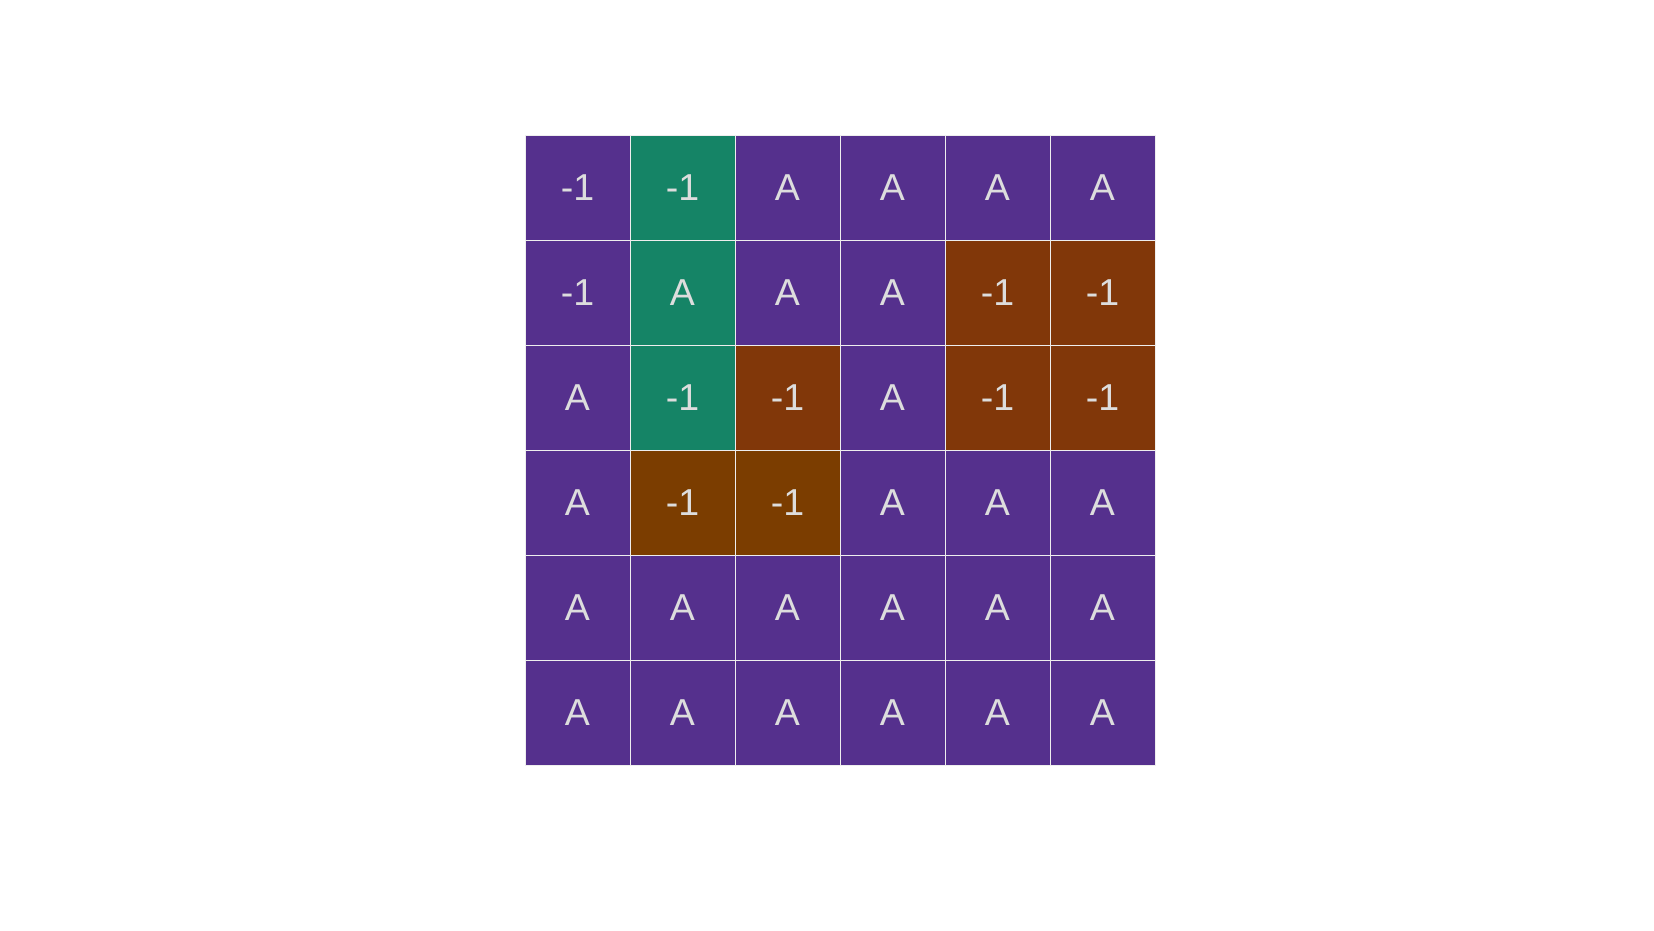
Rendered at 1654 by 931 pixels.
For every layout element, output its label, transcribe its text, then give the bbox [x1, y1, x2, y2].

text_box -1 [945, 240, 1050, 345]
text_box A [735, 135, 840, 240]
text_box -1 [1050, 345, 1156, 450]
text_box A [525, 450, 630, 555]
text_box -1 [945, 345, 1050, 450]
text_box -1 [735, 345, 840, 450]
text_box A [840, 660, 945, 766]
text_box A [945, 555, 1050, 660]
text_box A [840, 240, 945, 345]
text_box A [1050, 450, 1156, 555]
text_box A [630, 240, 735, 345]
text_box A [840, 555, 945, 660]
text_box A [945, 135, 1050, 240]
text_box -1 [1050, 240, 1156, 345]
text_box -1 [630, 450, 735, 555]
text_box -1 [525, 135, 630, 240]
text_box A [1050, 135, 1156, 240]
text_box A [735, 660, 840, 766]
text_box A [840, 135, 945, 240]
text_box A [945, 450, 1050, 555]
text_box A [630, 660, 735, 766]
text_box -1 [630, 135, 735, 240]
text_box -1 [525, 240, 630, 345]
text_box A [525, 555, 630, 660]
text_box A [1050, 555, 1156, 660]
text_box A [1050, 660, 1156, 766]
text_box A [525, 660, 630, 766]
text_box A [735, 555, 840, 660]
text_box A [735, 240, 840, 345]
text_box A [525, 345, 630, 450]
text_box A [840, 450, 945, 555]
text_box -1 [630, 345, 735, 450]
text_box A [840, 345, 945, 450]
text_box -1 [735, 450, 840, 555]
text_box A [630, 555, 735, 660]
text_box A [945, 660, 1050, 766]
